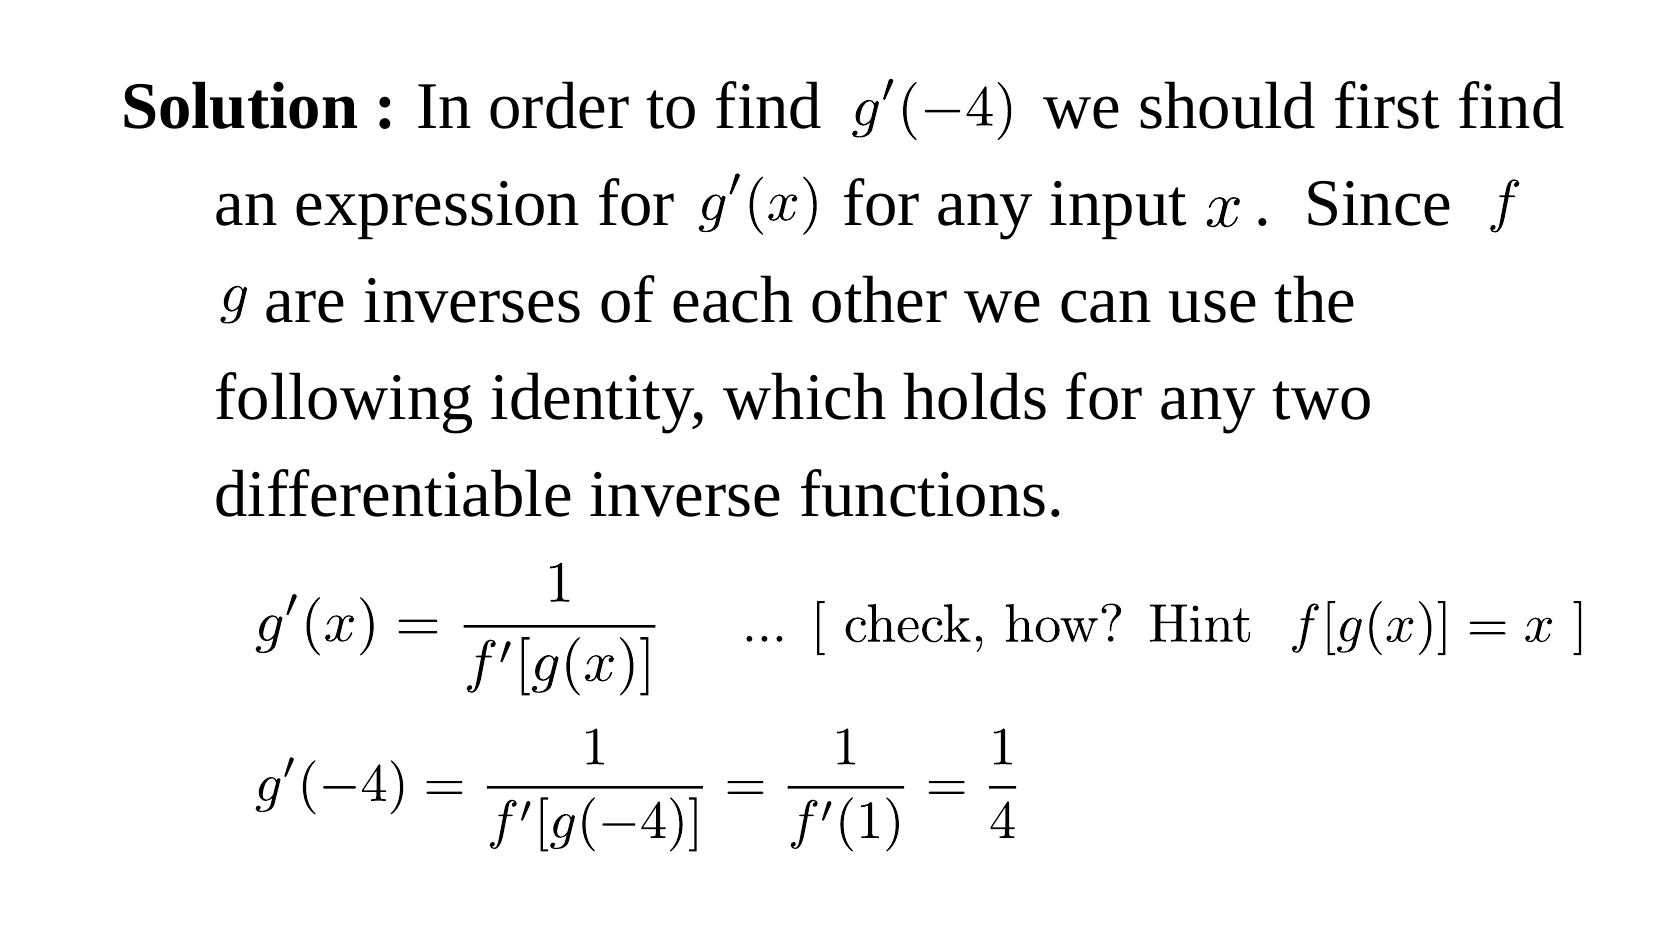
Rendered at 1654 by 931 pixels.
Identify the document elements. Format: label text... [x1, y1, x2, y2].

text_box [220, 285, 248, 324]
text_box [852, 78, 1012, 141]
text_box [255, 728, 1017, 852]
text_box [698, 173, 817, 235]
text_box [744, 601, 1582, 656]
text_box [1206, 197, 1240, 228]
text_box [255, 562, 656, 696]
text_box [1490, 179, 1520, 233]
title Solution : In order to find we should first find an expression for for any input . Since are inverses of each other we can use the following identity, which holds for any two differentiable inverse functions. [47, 37, 1607, 931]
